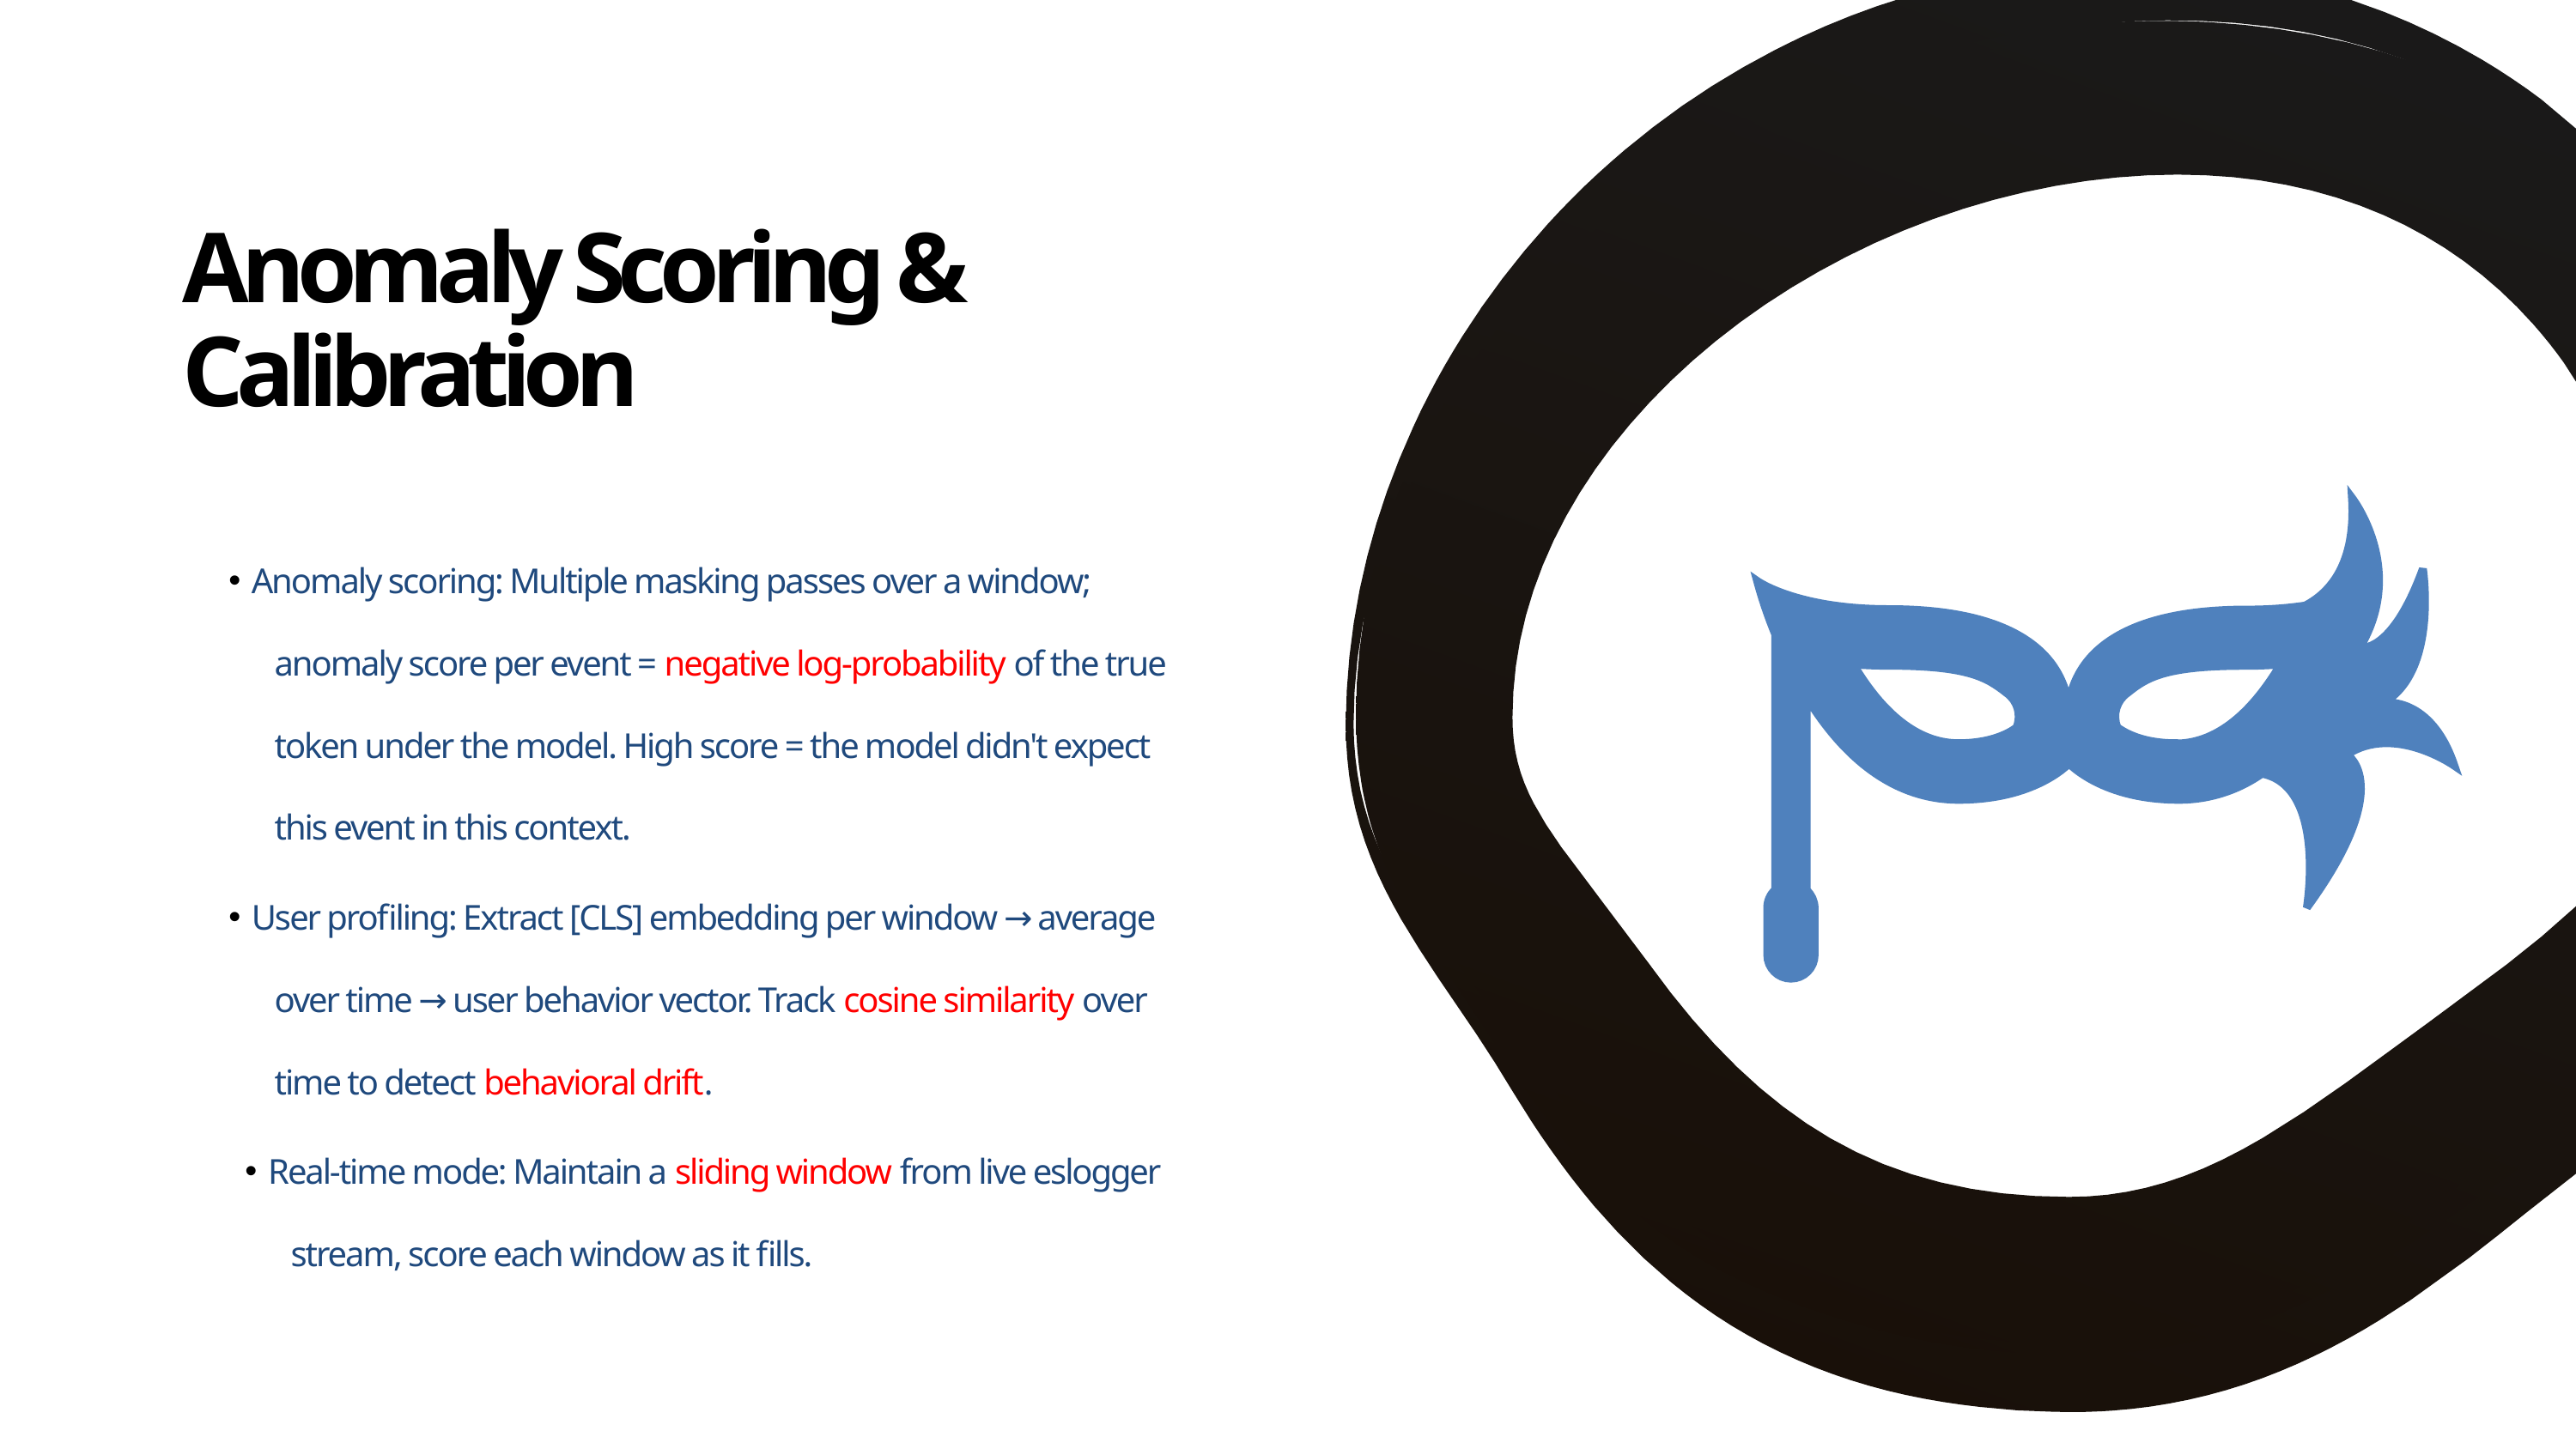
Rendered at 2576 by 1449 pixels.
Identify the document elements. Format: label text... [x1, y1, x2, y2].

picture [1716, 343, 2482, 1109]
text_box Anomaly scoring: Multiple masking passes over a window; anomaly score per event = negative log-probability of the true token under the model. High score = the model didn't expect this event in this context. User profiling: Extract [CLS] embedding per window → average over time → user behavior vector. Track cosine similarity over time to detect behavioral drift. Real-time mode: Maintain a sliding window from live eslogger stream, score each window as it fills. [170, 511, 1222, 1281]
text_box Anomaly Scoring & Calibration [170, 169, 1222, 477]
text_box [0, 0, 2576, 1449]
